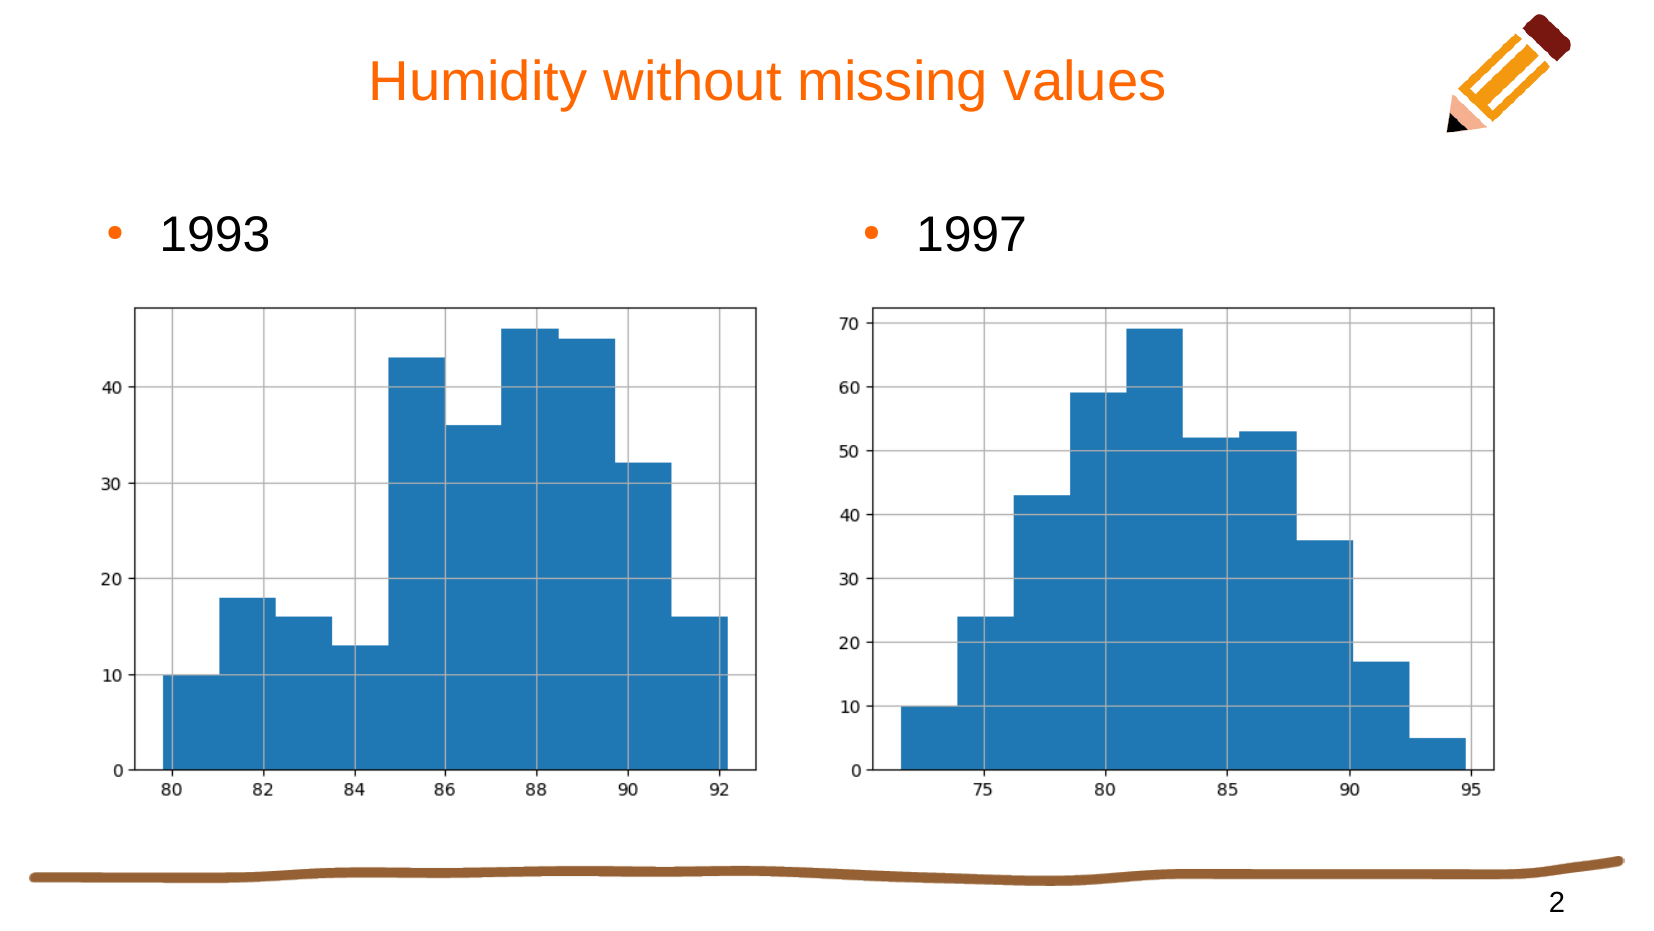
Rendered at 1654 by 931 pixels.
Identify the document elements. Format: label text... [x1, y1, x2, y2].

picture [88, 295, 768, 812]
title Humidity without missing values [88, 29, 1447, 133]
list 1997 [845, 206, 1566, 266]
picture [1446, 14, 1571, 133]
picture [29, 856, 1625, 886]
list 1993 [88, 206, 809, 266]
picture [826, 295, 1506, 812]
